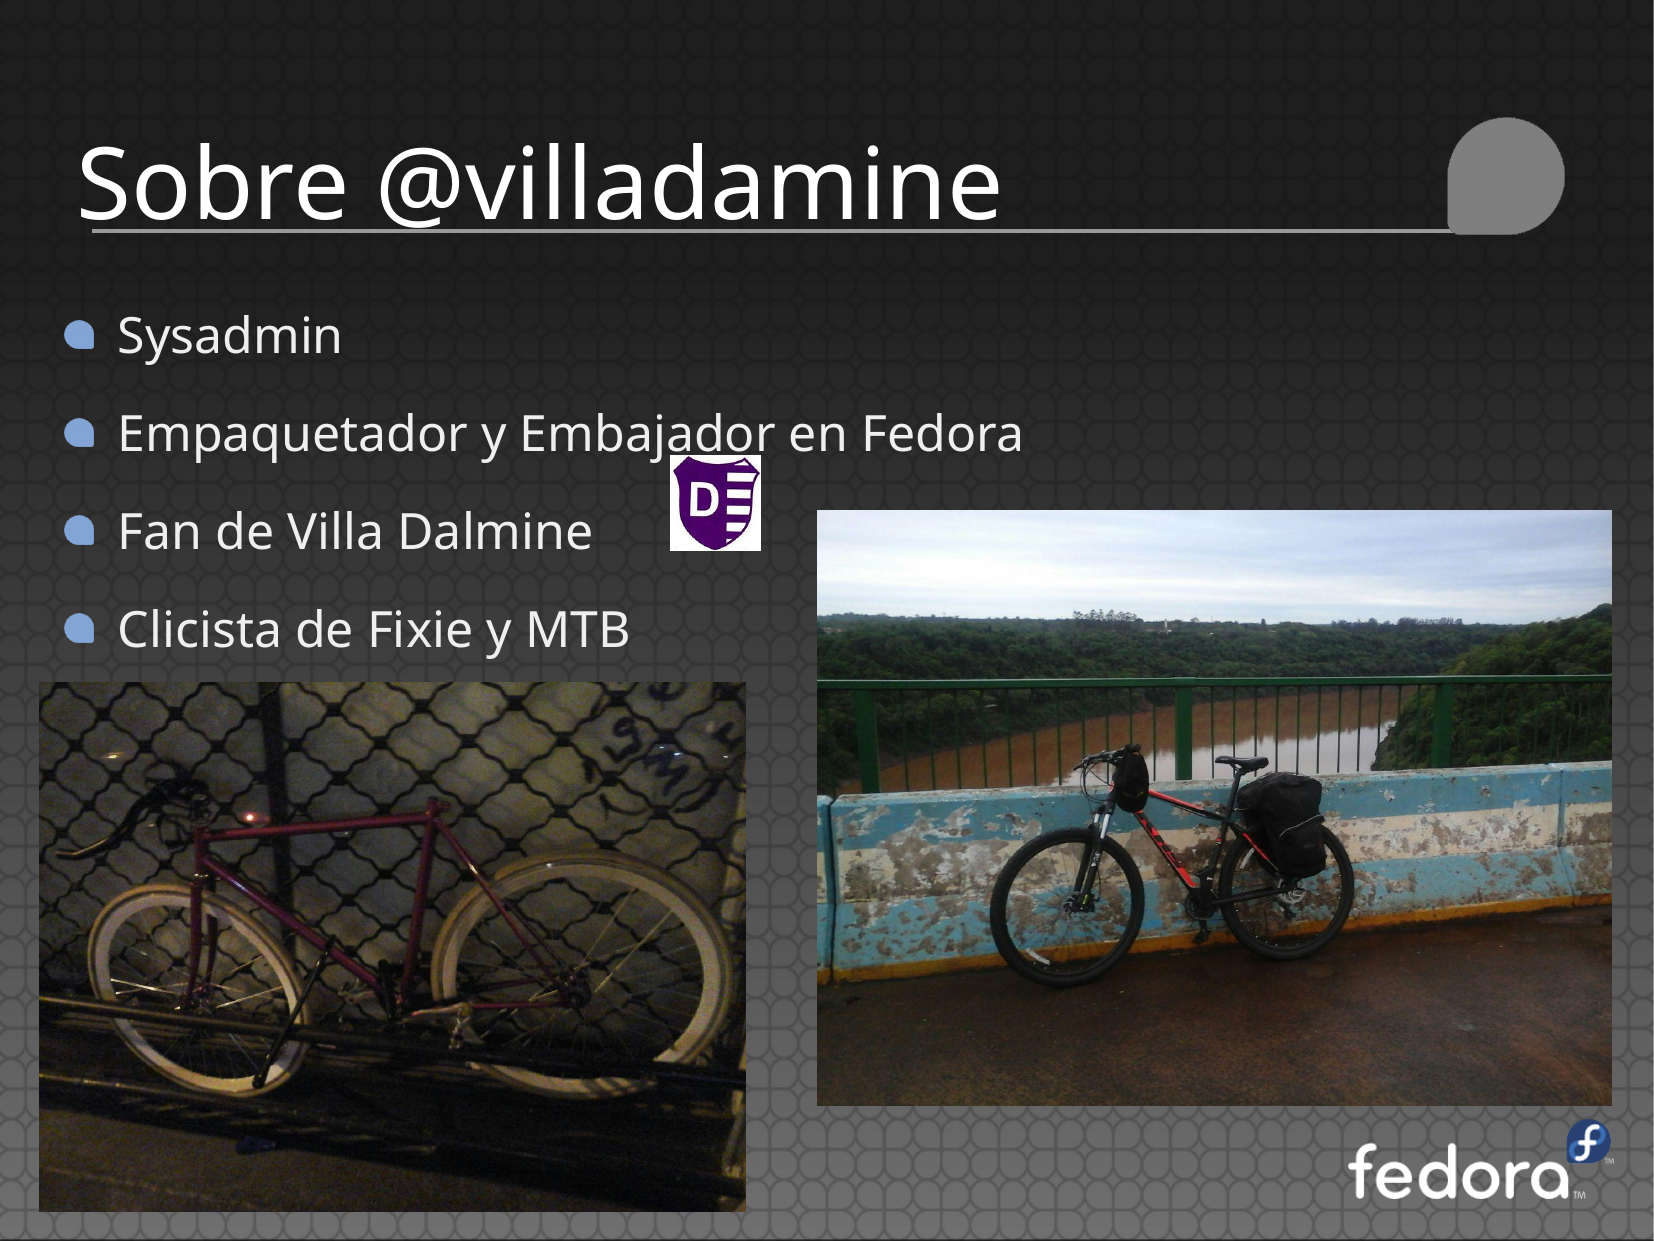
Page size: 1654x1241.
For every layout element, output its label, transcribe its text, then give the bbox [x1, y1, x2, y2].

picture [0, 0, 1654, 1241]
title Sobre @villadamine [76, 112, 1566, 249]
list Sysadmin Empaquetador y Embajador en Fedora Fan de Villa Dalmine Clicista de Fixie y MTB [46, 300, 1536, 1105]
